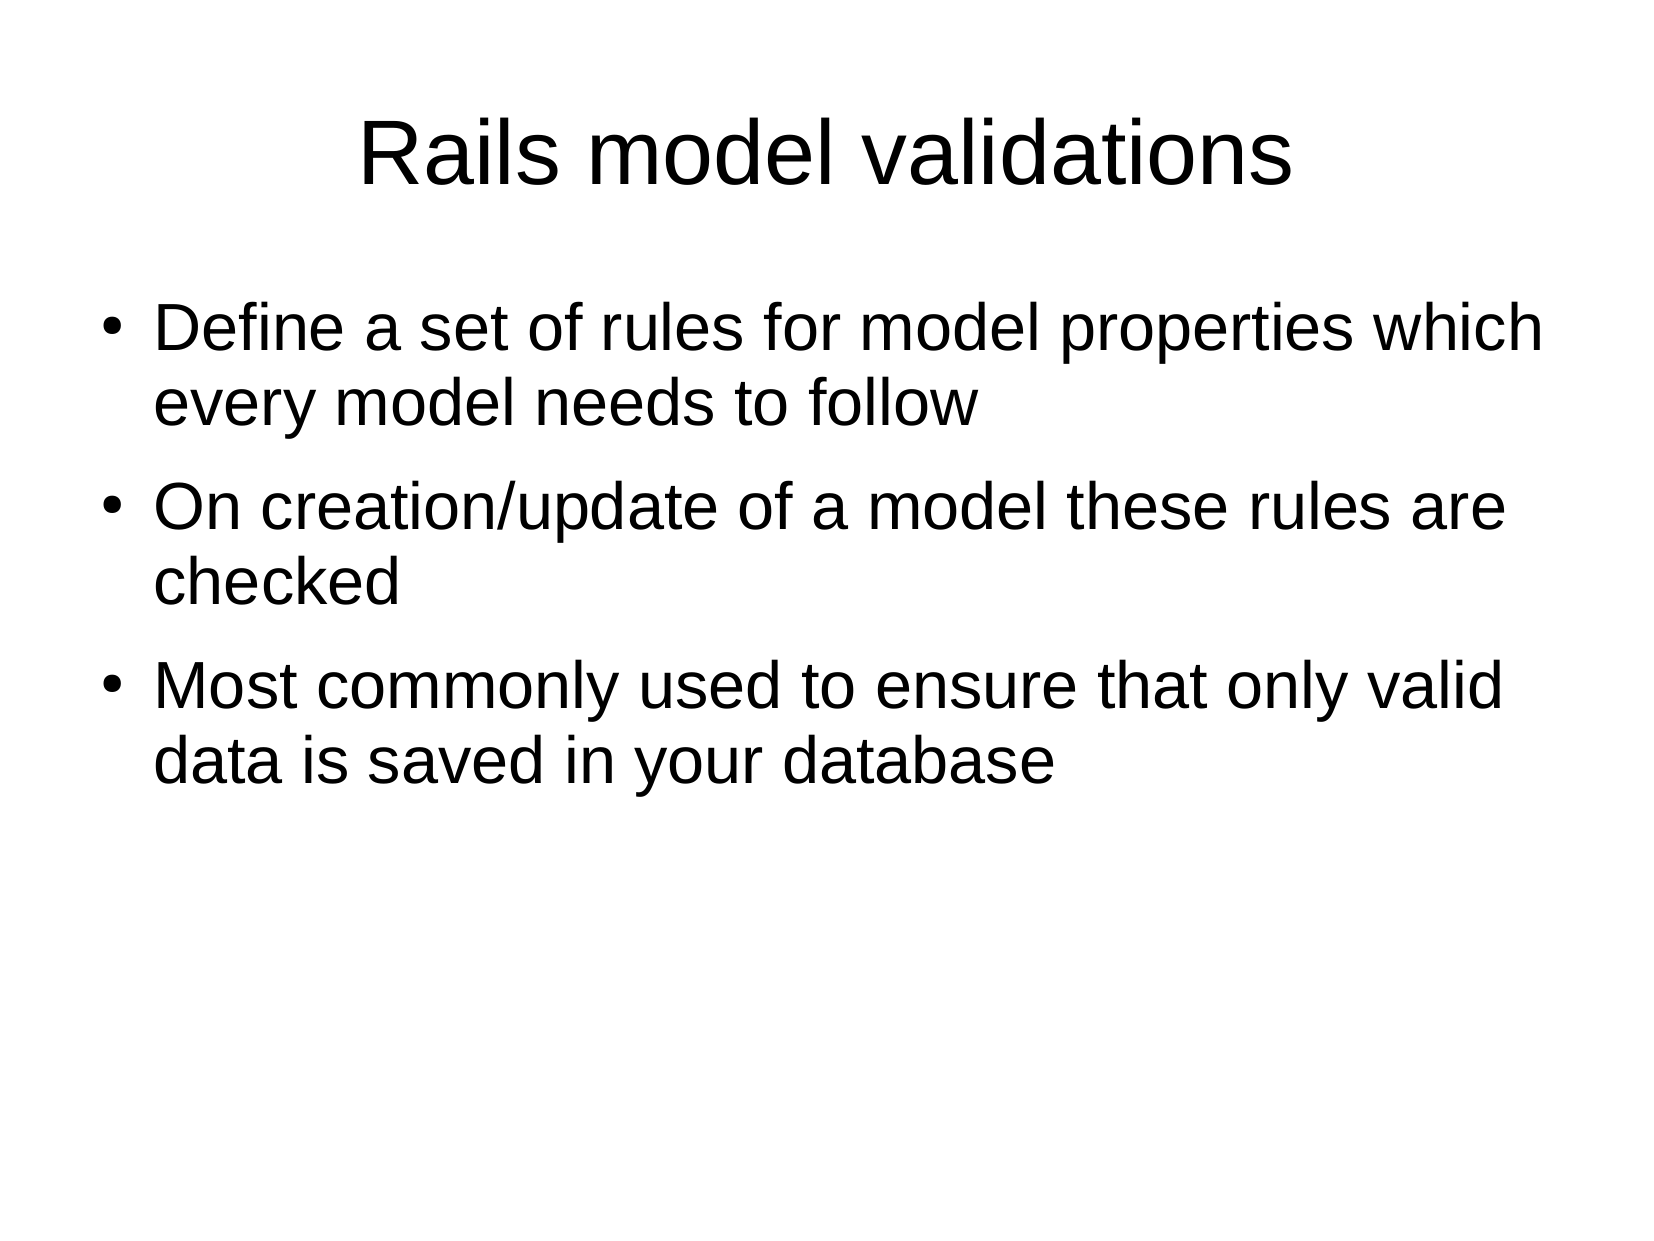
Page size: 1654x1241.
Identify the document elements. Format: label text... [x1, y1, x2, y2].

list Define a set of rules for model properties which every model needs to follow On creation/update of a model these rules are checked Most commonly used to ensure that only valid data is saved in your database [82, 290, 1571, 1010]
title Rails model validations [82, 49, 1571, 257]
